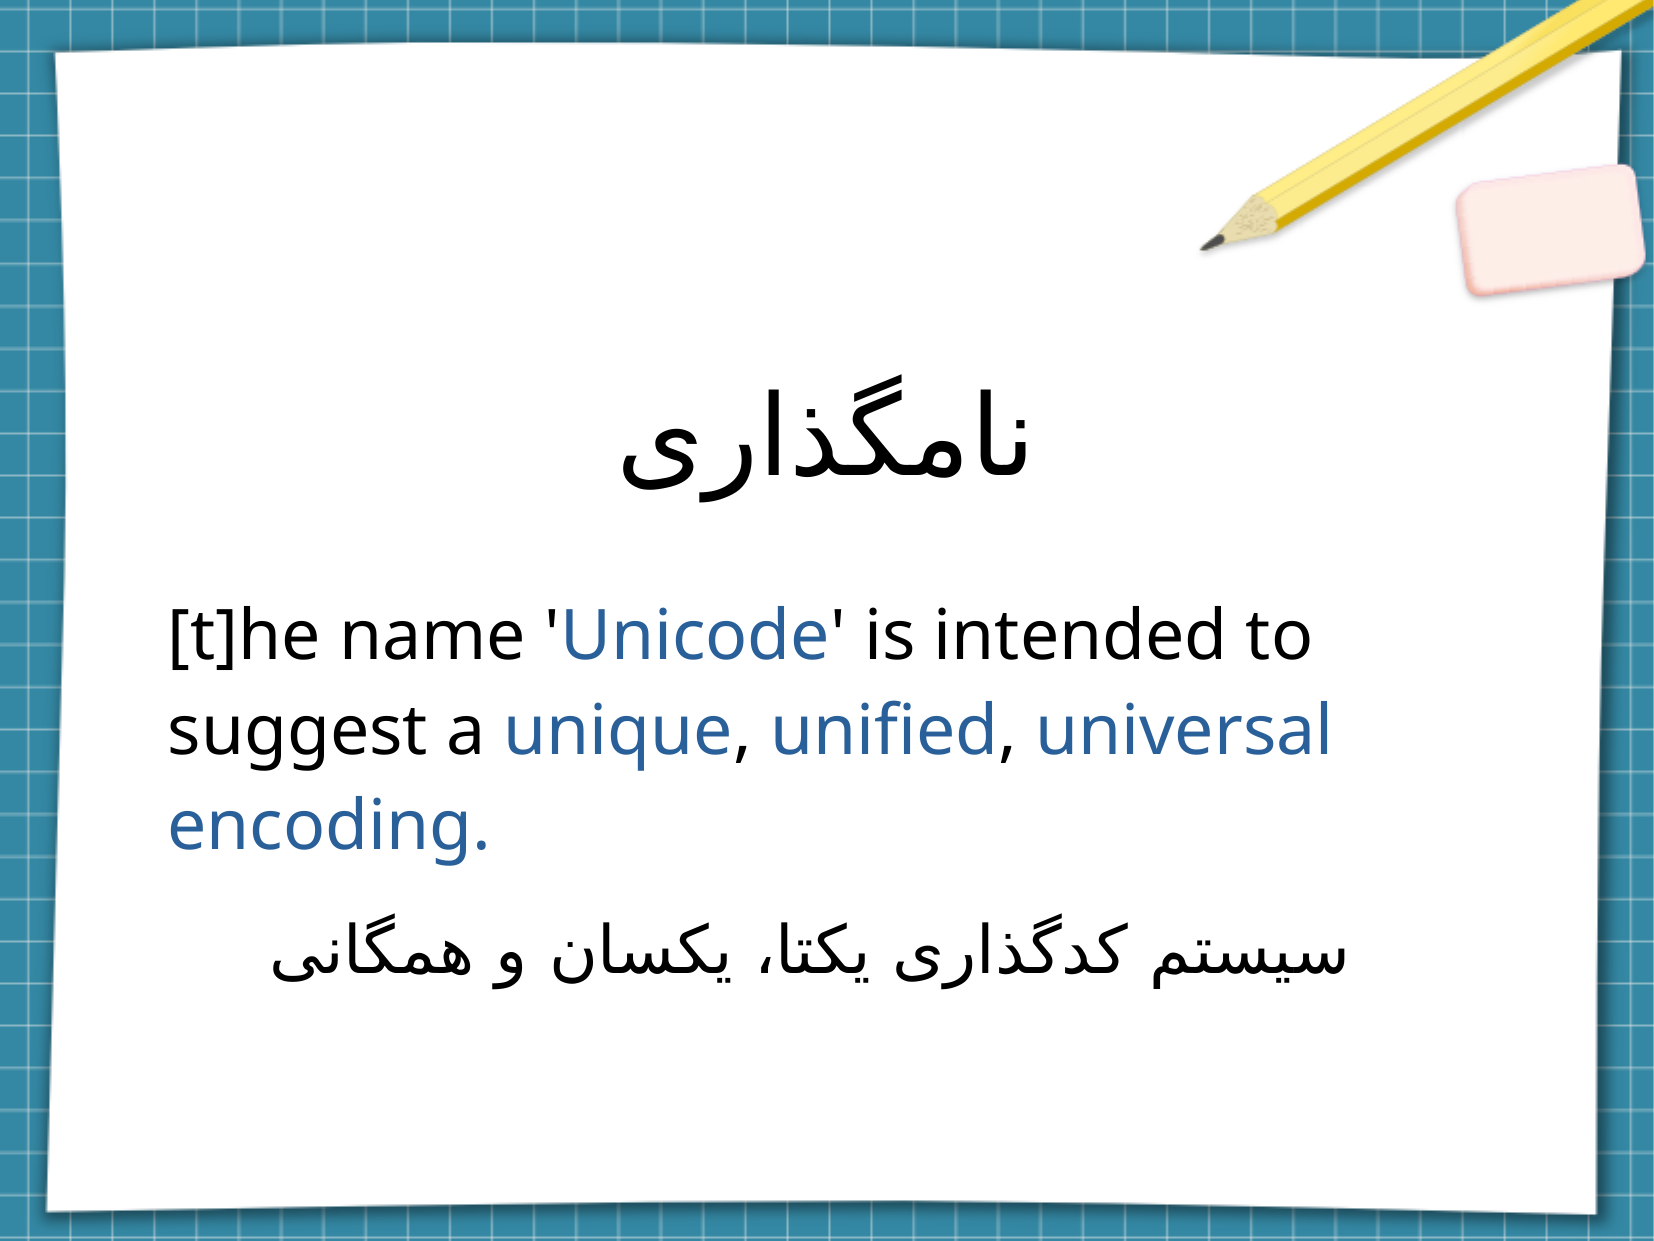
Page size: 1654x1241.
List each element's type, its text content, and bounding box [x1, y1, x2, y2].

picture [0, 0, 1654, 1241]
list سیستم کدگذاری یکتا، یکسان و همگانی [101, 900, 1591, 1126]
title نامگذاری [82, 332, 1571, 541]
list [t]he name 'Unicode' is intended to suggest a unique, unified, universal encoding. [101, 585, 1531, 871]
